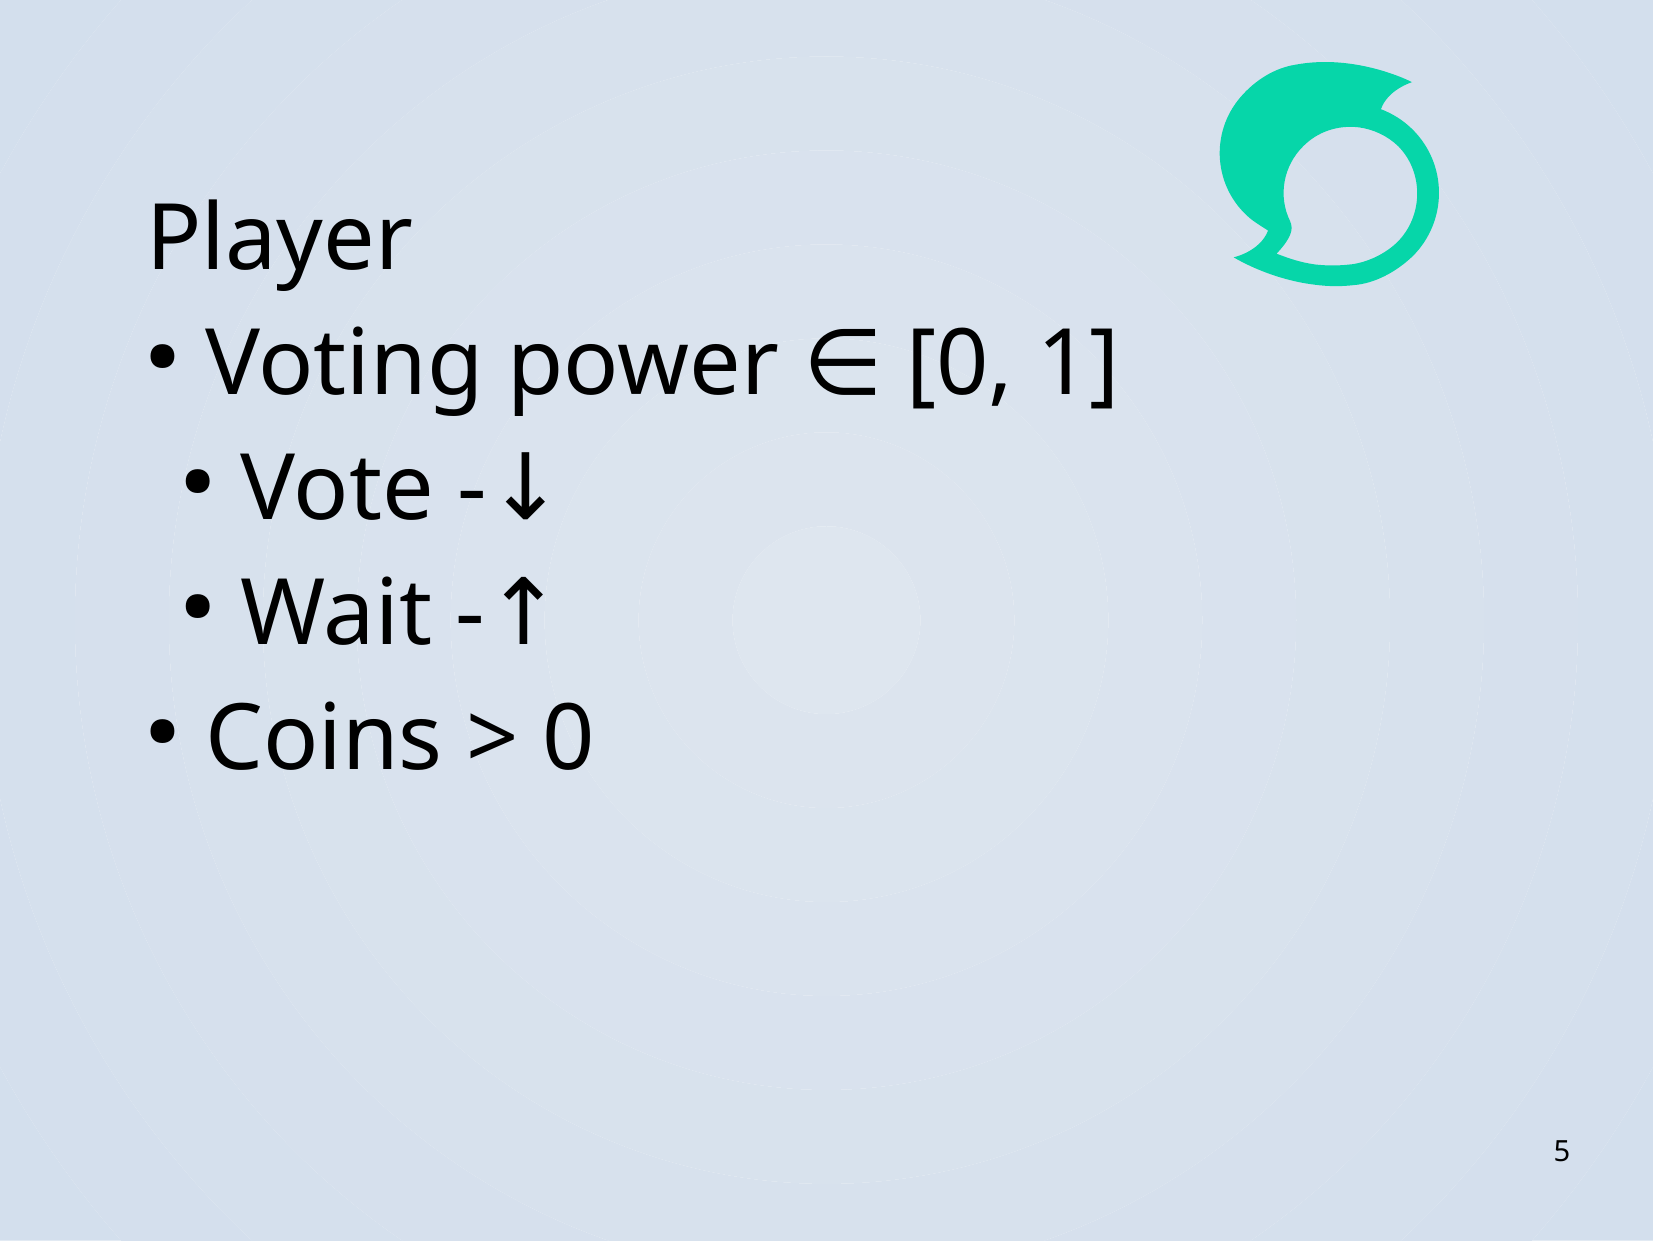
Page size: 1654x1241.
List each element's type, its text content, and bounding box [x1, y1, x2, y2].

picture [1212, 59, 1457, 290]
text_box Player Voting power ∈ [0, 1] Vote -↓ Wait -↑ Coins > 0 [95, 164, 1556, 1134]
